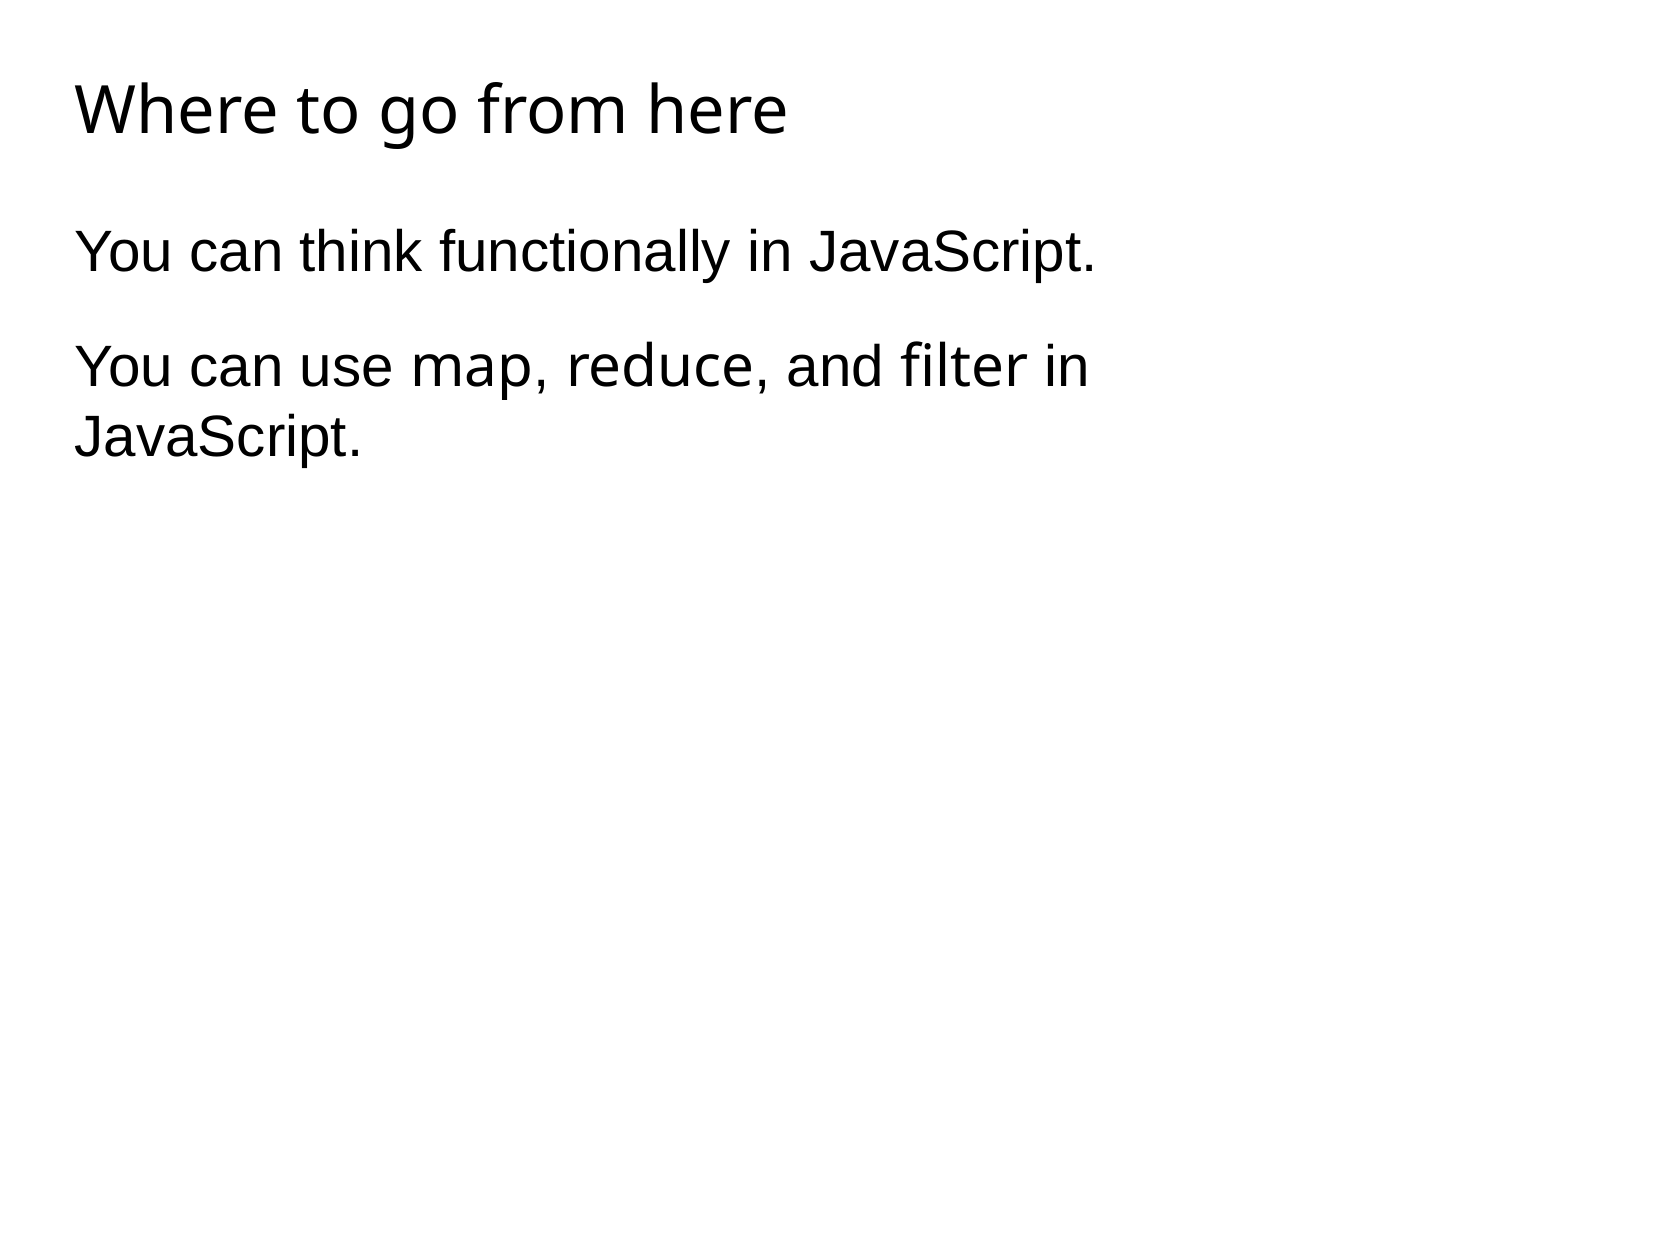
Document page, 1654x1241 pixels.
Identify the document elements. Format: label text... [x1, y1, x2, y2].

text_box Where to go from here [60, 60, 1380, 169]
text_box You can think functionally in JavaScript. You can use map, reduce, and filter in JavaScript. [60, 206, 1380, 960]
